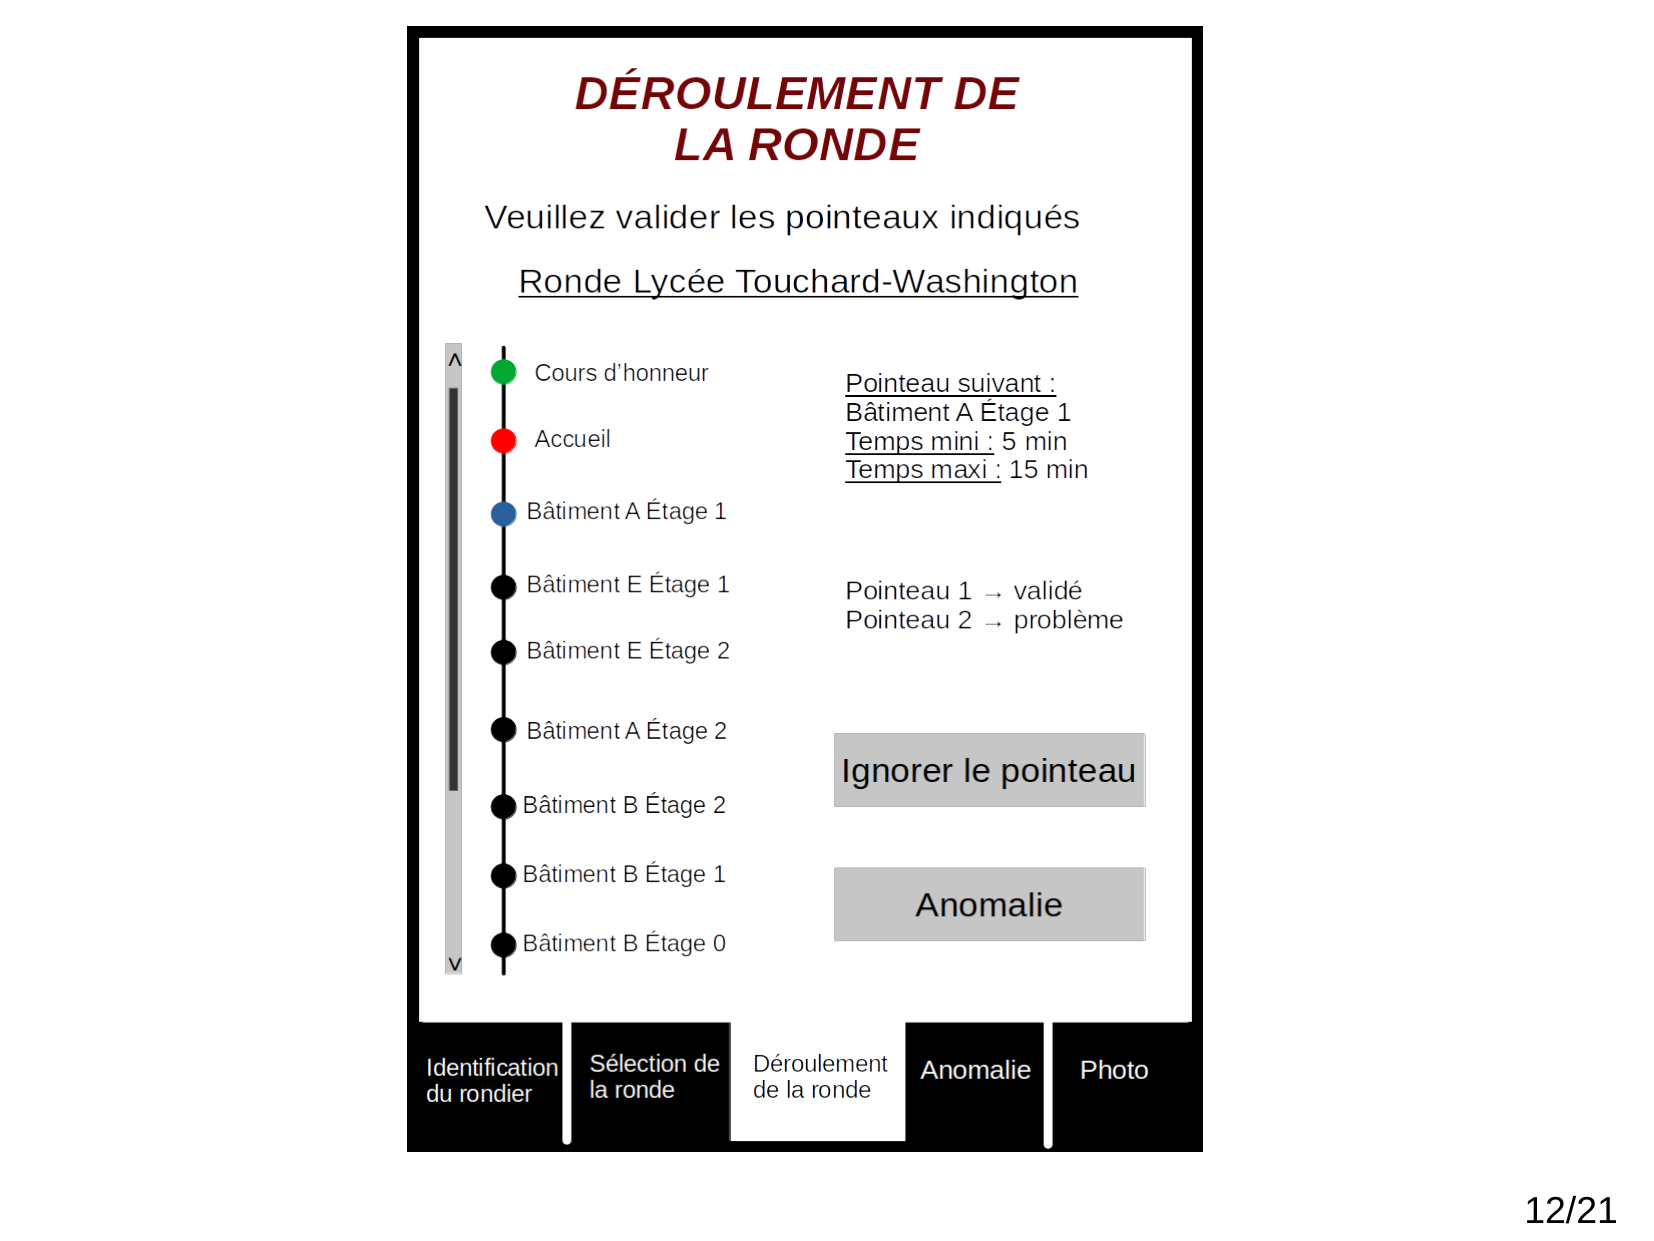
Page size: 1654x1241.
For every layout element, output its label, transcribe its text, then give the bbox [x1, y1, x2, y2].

text_box <numéro>/21 [1509, 1182, 1654, 1241]
picture [407, 26, 1203, 1152]
